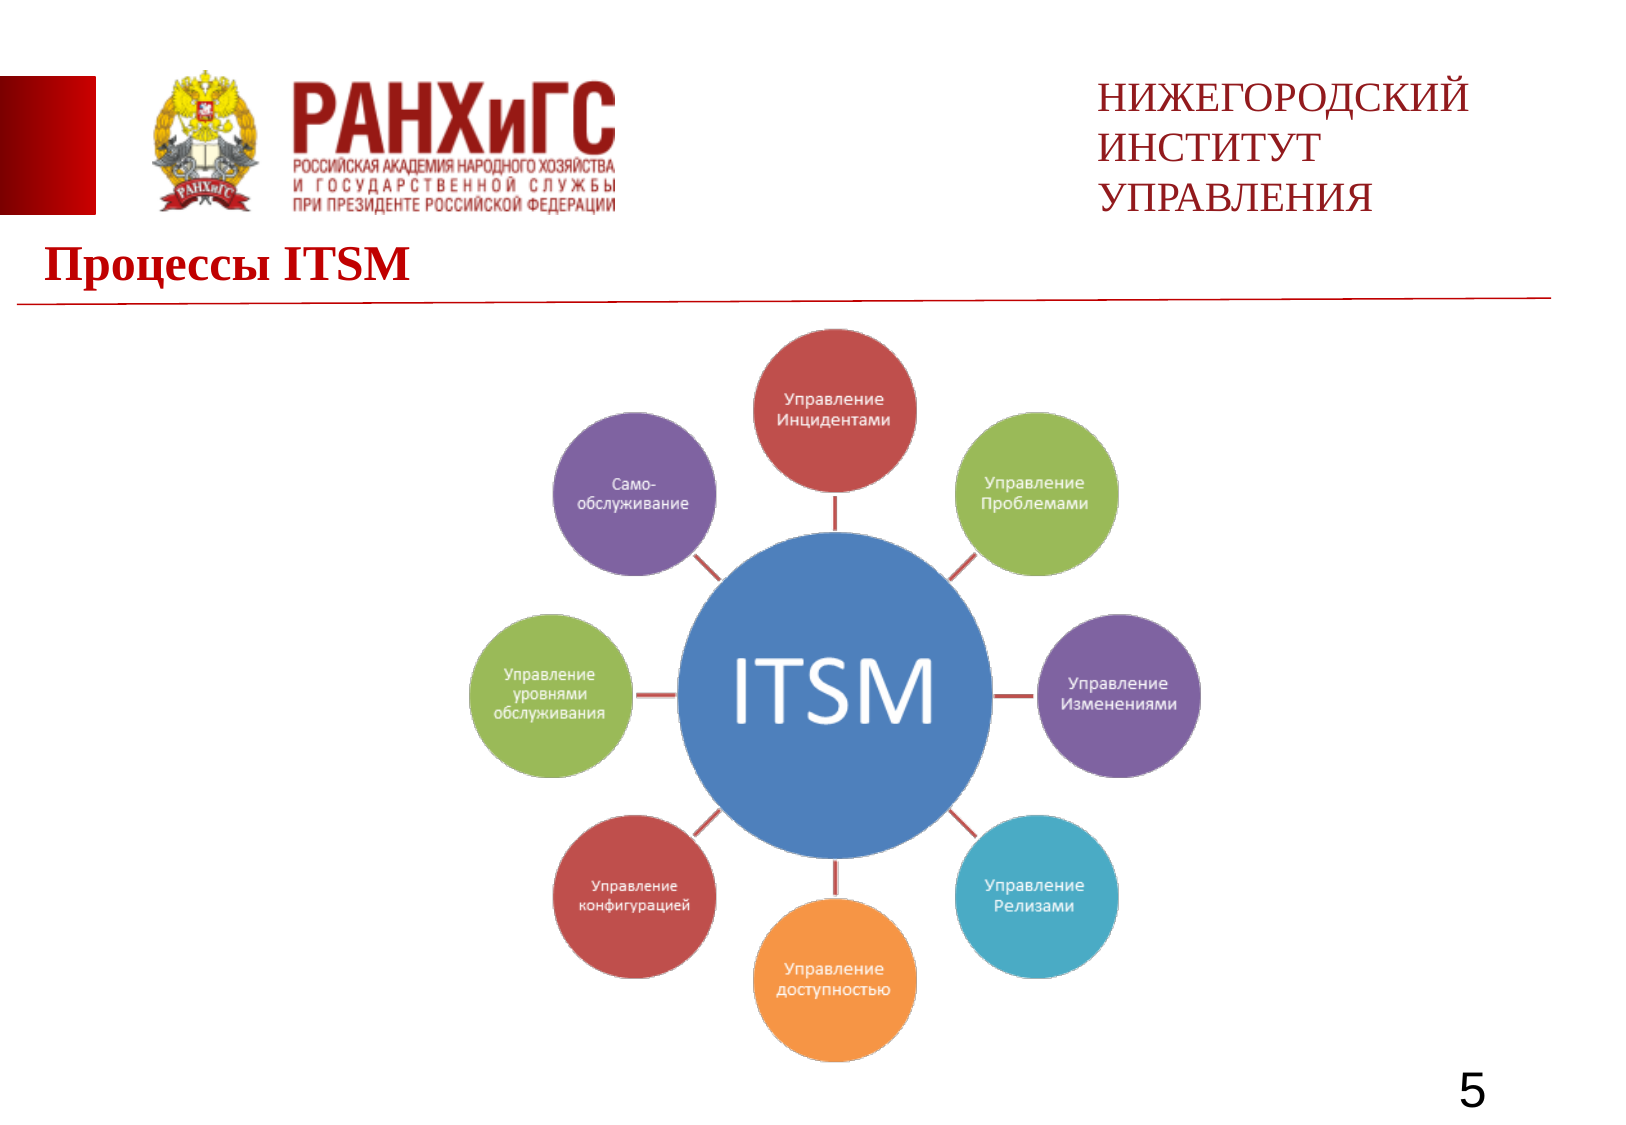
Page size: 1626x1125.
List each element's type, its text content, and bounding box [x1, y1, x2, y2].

text_box [0, 76, 96, 215]
picture [413, 324, 1256, 1066]
text_box НИЖЕГОРОДСКИЙ ИНСТИТУТ УПРАВЛЕНИЯ [1082, 62, 1485, 228]
text_box <номер> [1456, 1050, 1626, 1125]
text_box Процессы ITSM [29, 222, 427, 299]
picture [152, 70, 615, 215]
